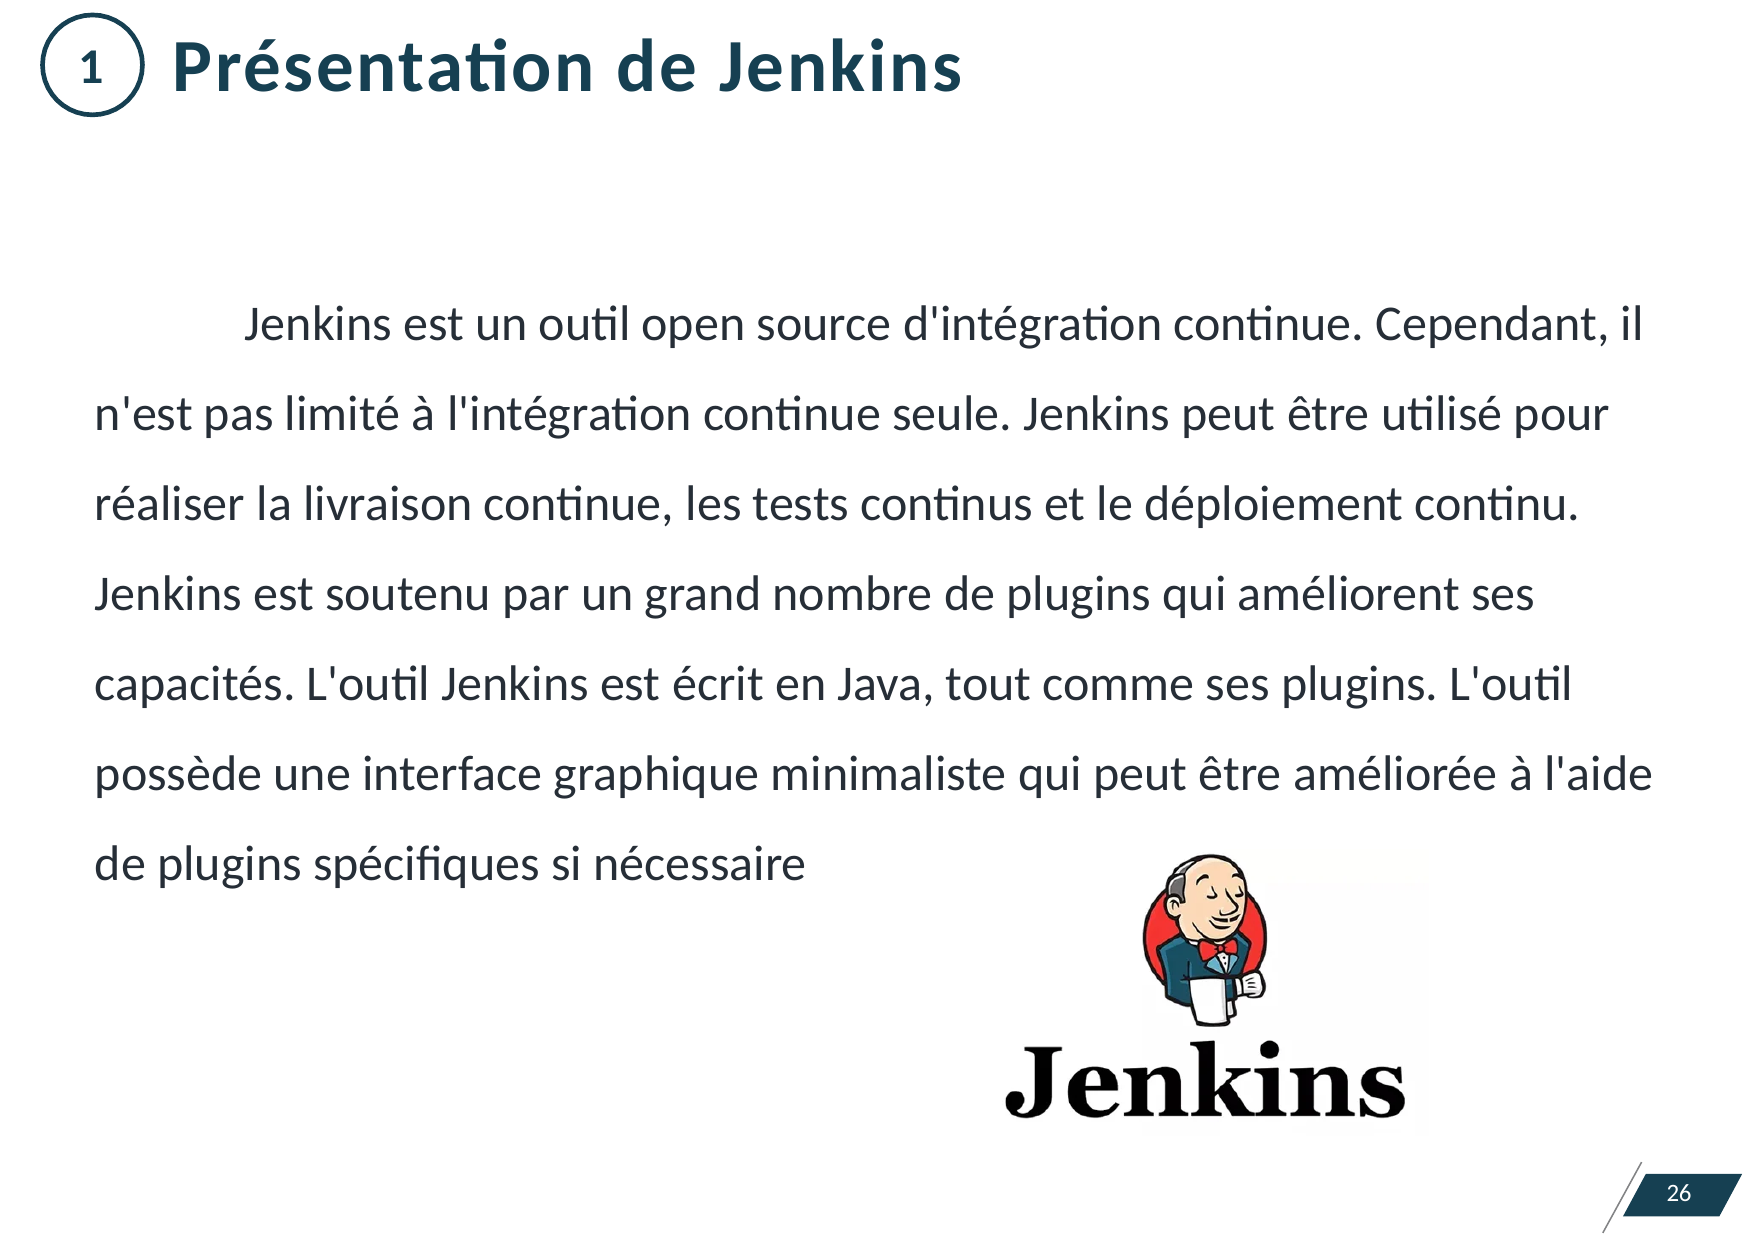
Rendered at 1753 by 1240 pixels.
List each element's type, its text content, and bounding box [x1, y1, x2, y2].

picture [976, 844, 1429, 1139]
title Présentation de Jenkins [172, 16, 1580, 178]
text_box 26 [1638, 1169, 1707, 1215]
list Jenkins est un outil open source d'intégration continue. Cependant, il n'est pas limité à l'intégration continue seule. Jenkins peut être utilisé pour réaliser la livraison continue, les tests continus et le déploiement continu. Jenkins est soutenu par un grand nombre de plugins qui améliorent ses capacités. L'outil Jenkins est écrit en Java, tout comme ses plugins. L'outil possède une interface graphique minimaliste qui peut être améliorée à l'aide de plugins spécifiques si nécessaire [94, 260, 1664, 955]
text_box 1 [76, 31, 109, 94]
